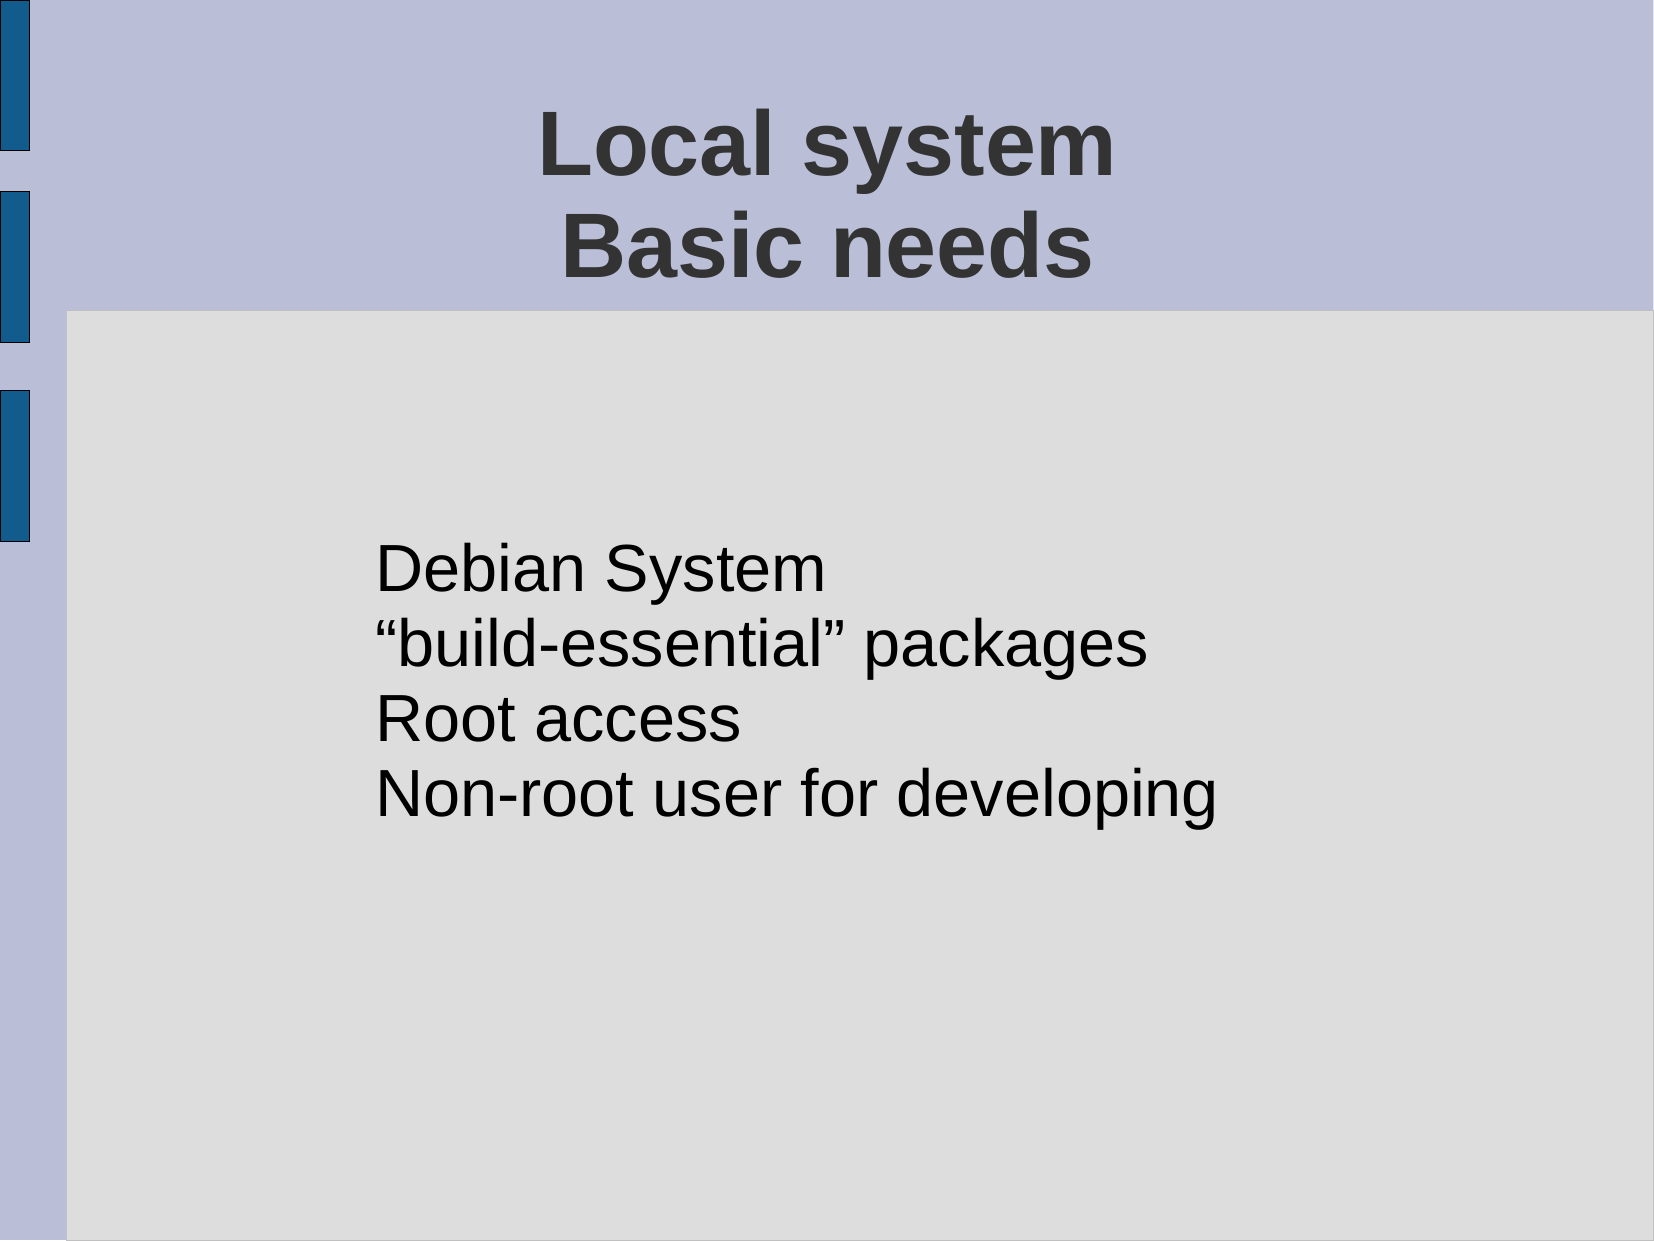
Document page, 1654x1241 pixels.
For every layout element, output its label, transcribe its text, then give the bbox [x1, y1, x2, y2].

list Debian System “build-essential” packages Root access Non-root user for developing [357, 531, 1329, 1044]
title Local system Basic needs [121, 91, 1534, 299]
